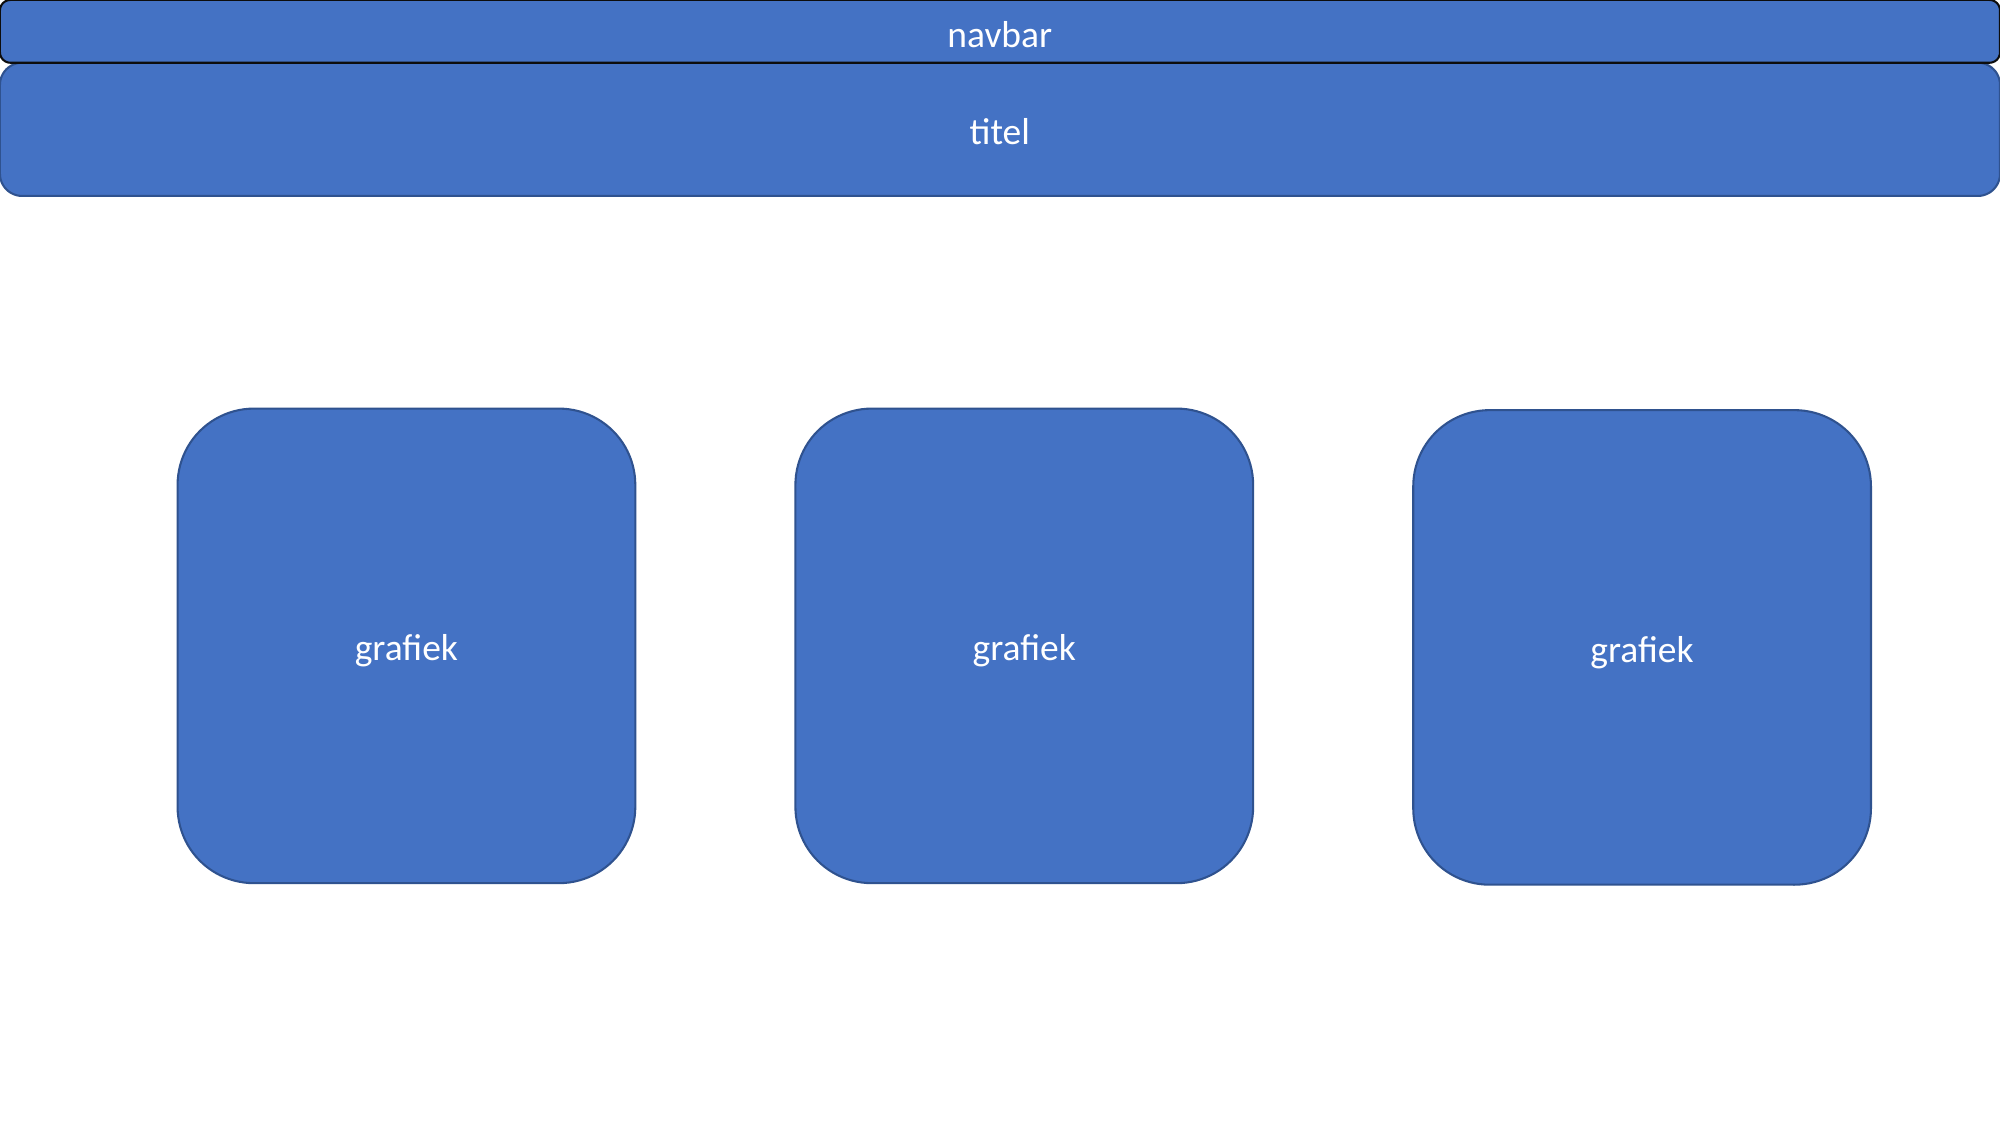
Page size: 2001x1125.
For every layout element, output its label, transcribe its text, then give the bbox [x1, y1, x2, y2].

text_box titel [0, 63, 2000, 196]
text_box navbar [0, 0, 2000, 63]
text_box grafiek [177, 408, 636, 884]
text_box grafiek [1413, 410, 1871, 885]
text_box grafiek [795, 408, 1254, 884]
